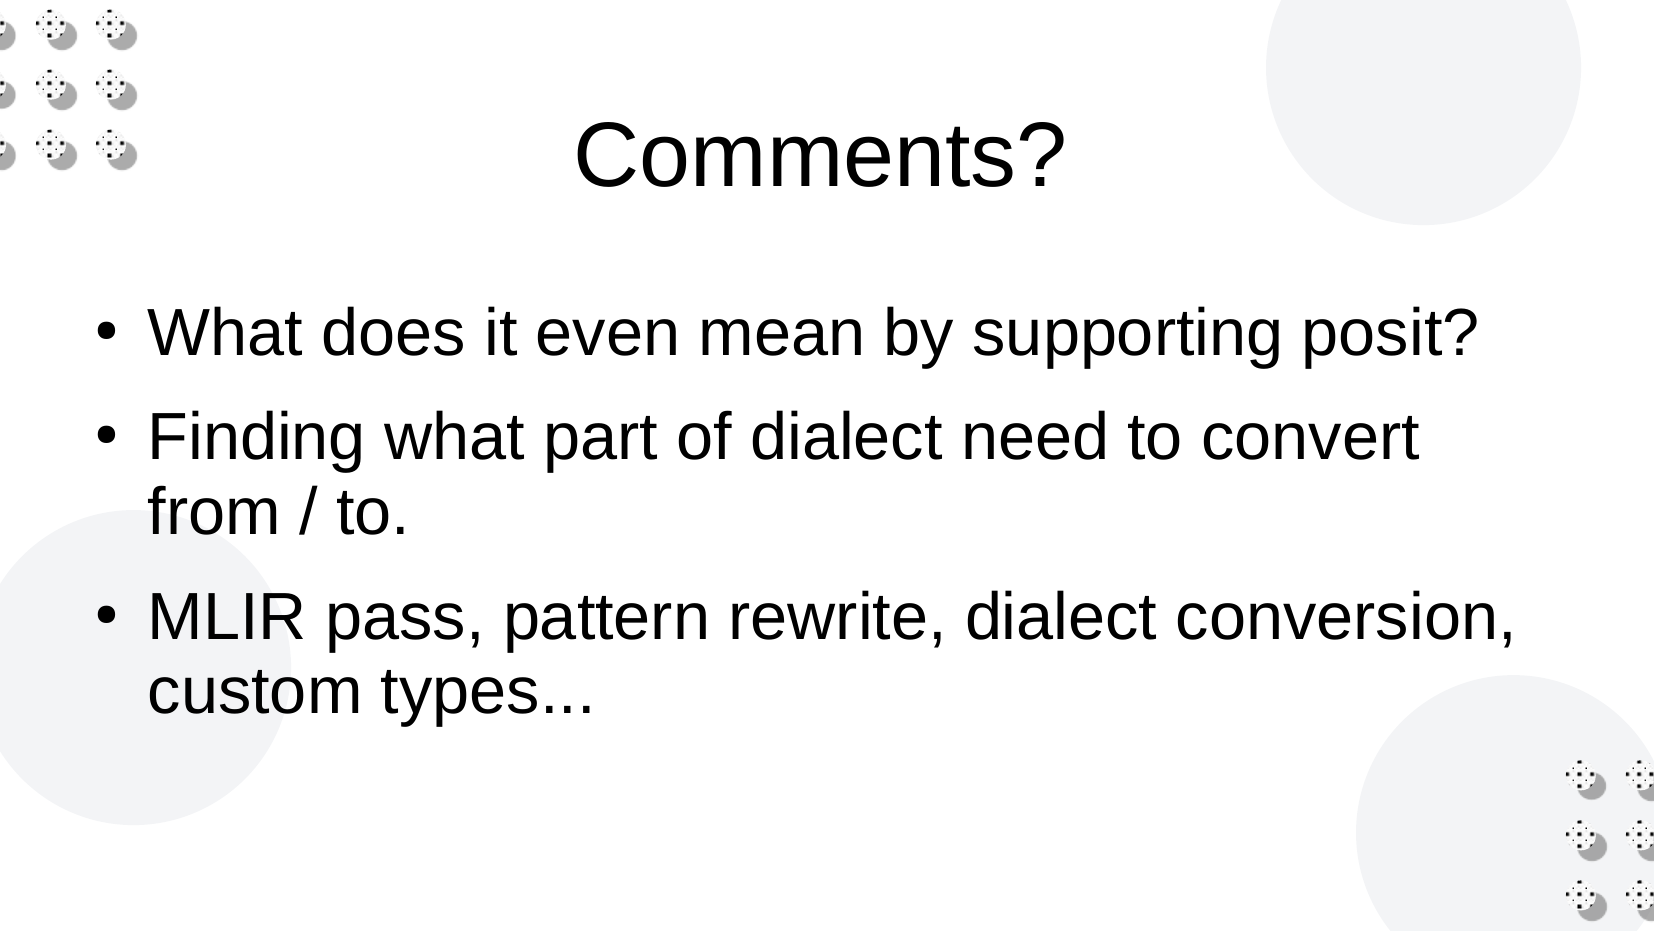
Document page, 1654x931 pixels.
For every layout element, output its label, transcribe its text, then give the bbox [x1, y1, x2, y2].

picture [98, 69, 124, 76]
list What does it even mean by supporting posit? Finding what part of dialect need to convert from / to. MLIR pass, pattern rewrite, dialect conversion, custom types... [76, 295, 1565, 835]
picture [1625, 820, 1654, 851]
picture [1565, 880, 1596, 911]
picture [1625, 760, 1654, 791]
title Comments? [76, 76, 1565, 233]
picture [0, 132, 7, 157]
picture [0, 72, 6, 97]
picture [35, 9, 66, 40]
picture [35, 129, 67, 160]
picture [95, 9, 126, 40]
picture [35, 69, 66, 100]
picture [1565, 760, 1596, 791]
picture [0, 12, 6, 37]
picture [1625, 880, 1654, 911]
picture [1565, 820, 1596, 851]
